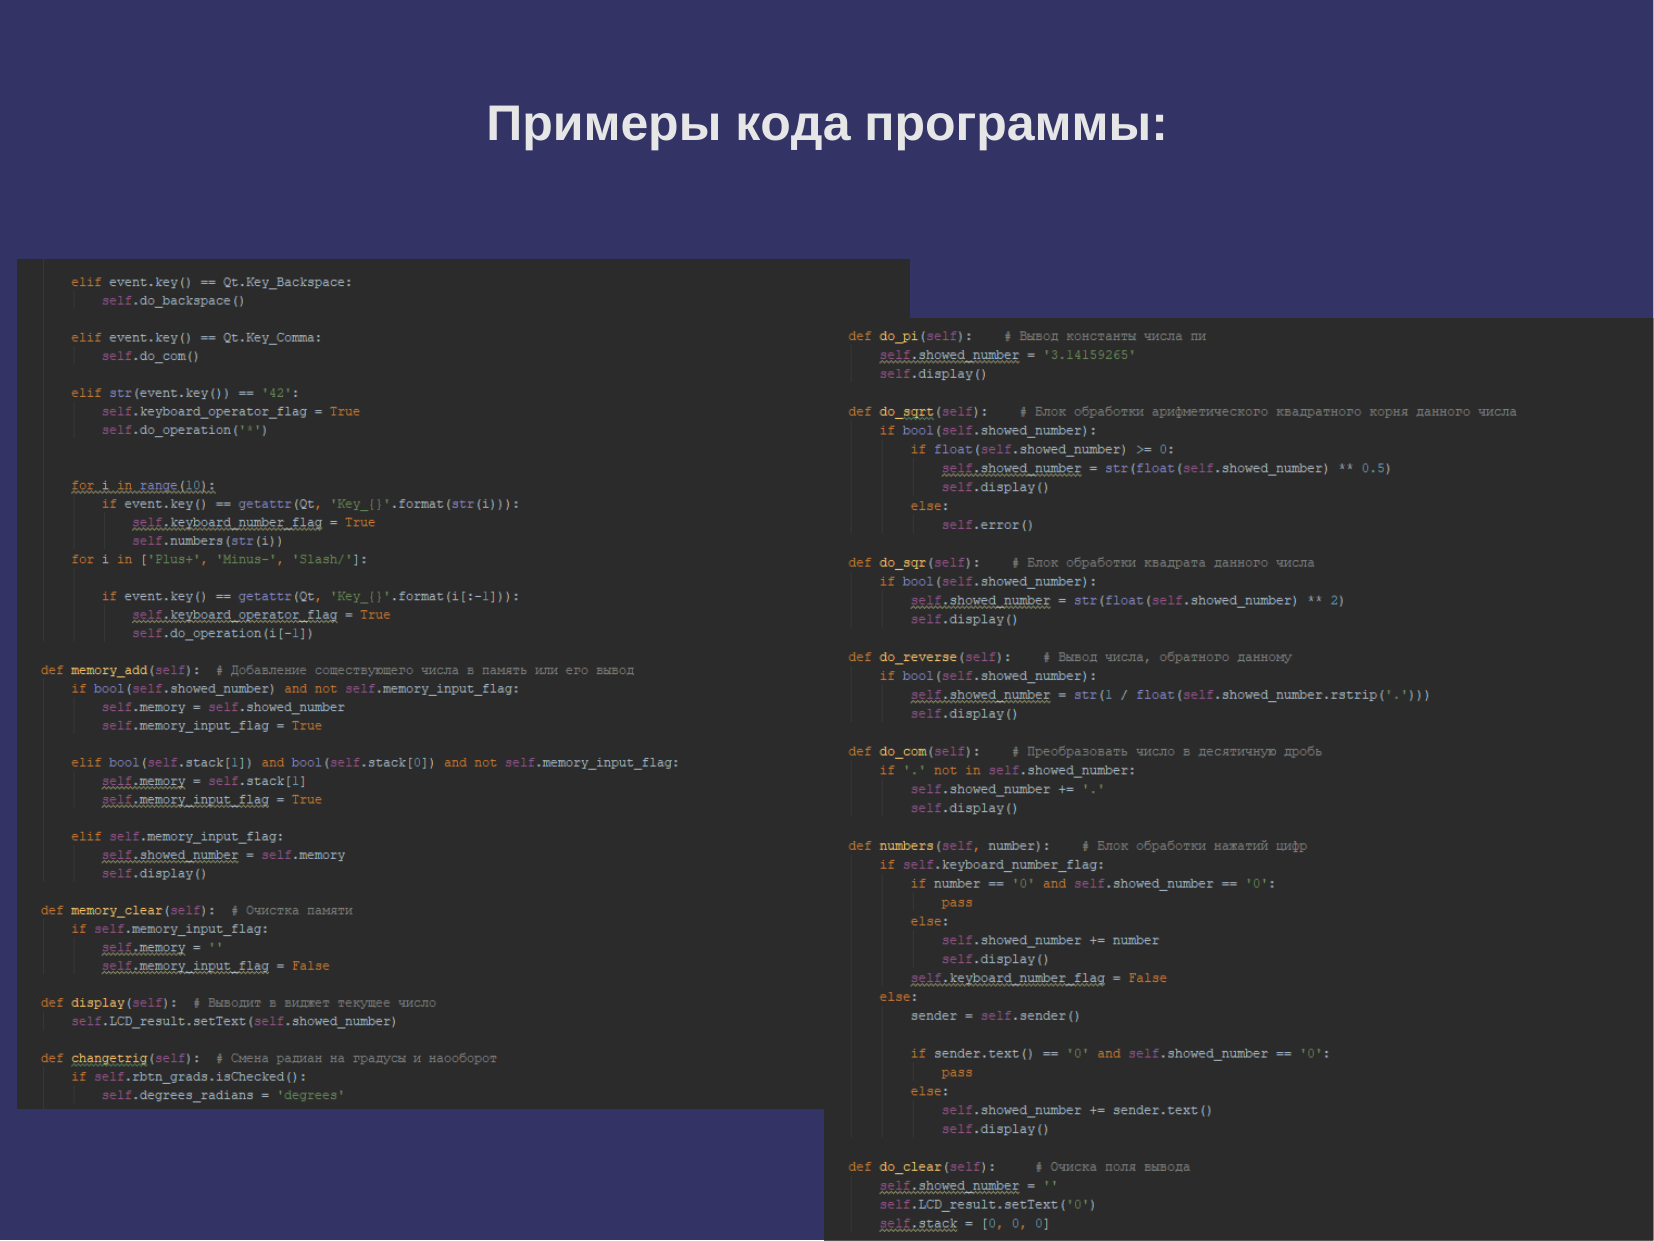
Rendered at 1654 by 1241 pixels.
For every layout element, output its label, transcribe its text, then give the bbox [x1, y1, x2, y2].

picture [17, 259, 1654, 1241]
title Примеры кода программы: [121, 19, 1534, 227]
